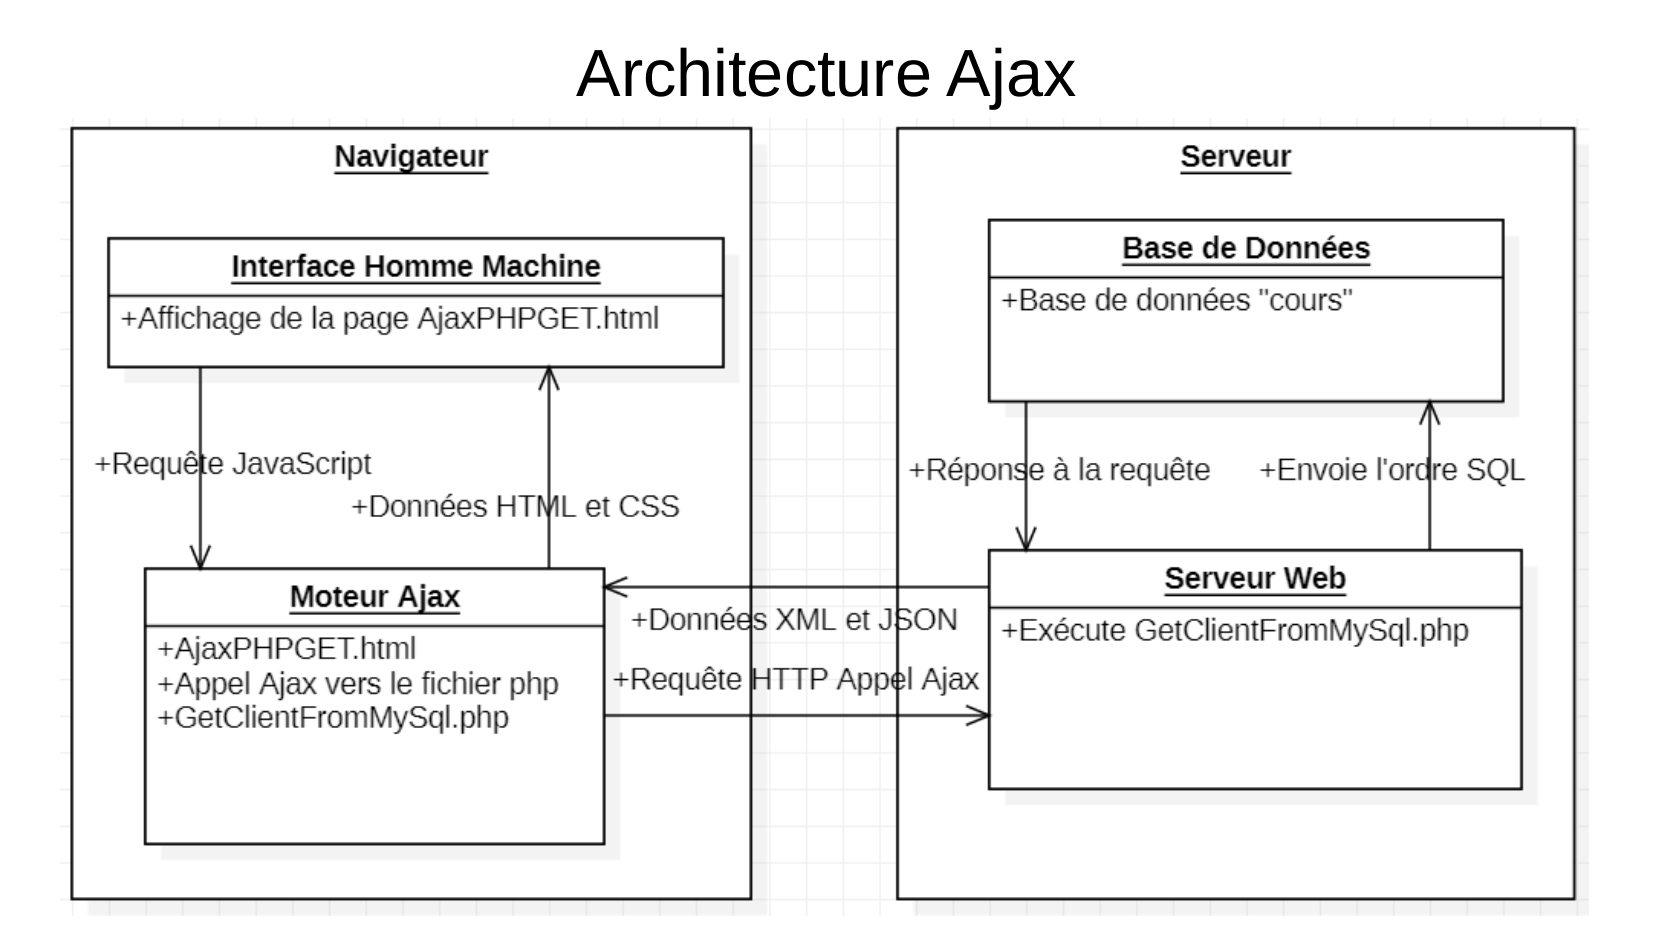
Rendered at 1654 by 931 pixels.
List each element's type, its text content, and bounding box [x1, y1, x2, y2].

picture [60, 118, 1589, 916]
title Architecture Ajax [82, 0, 1571, 118]
